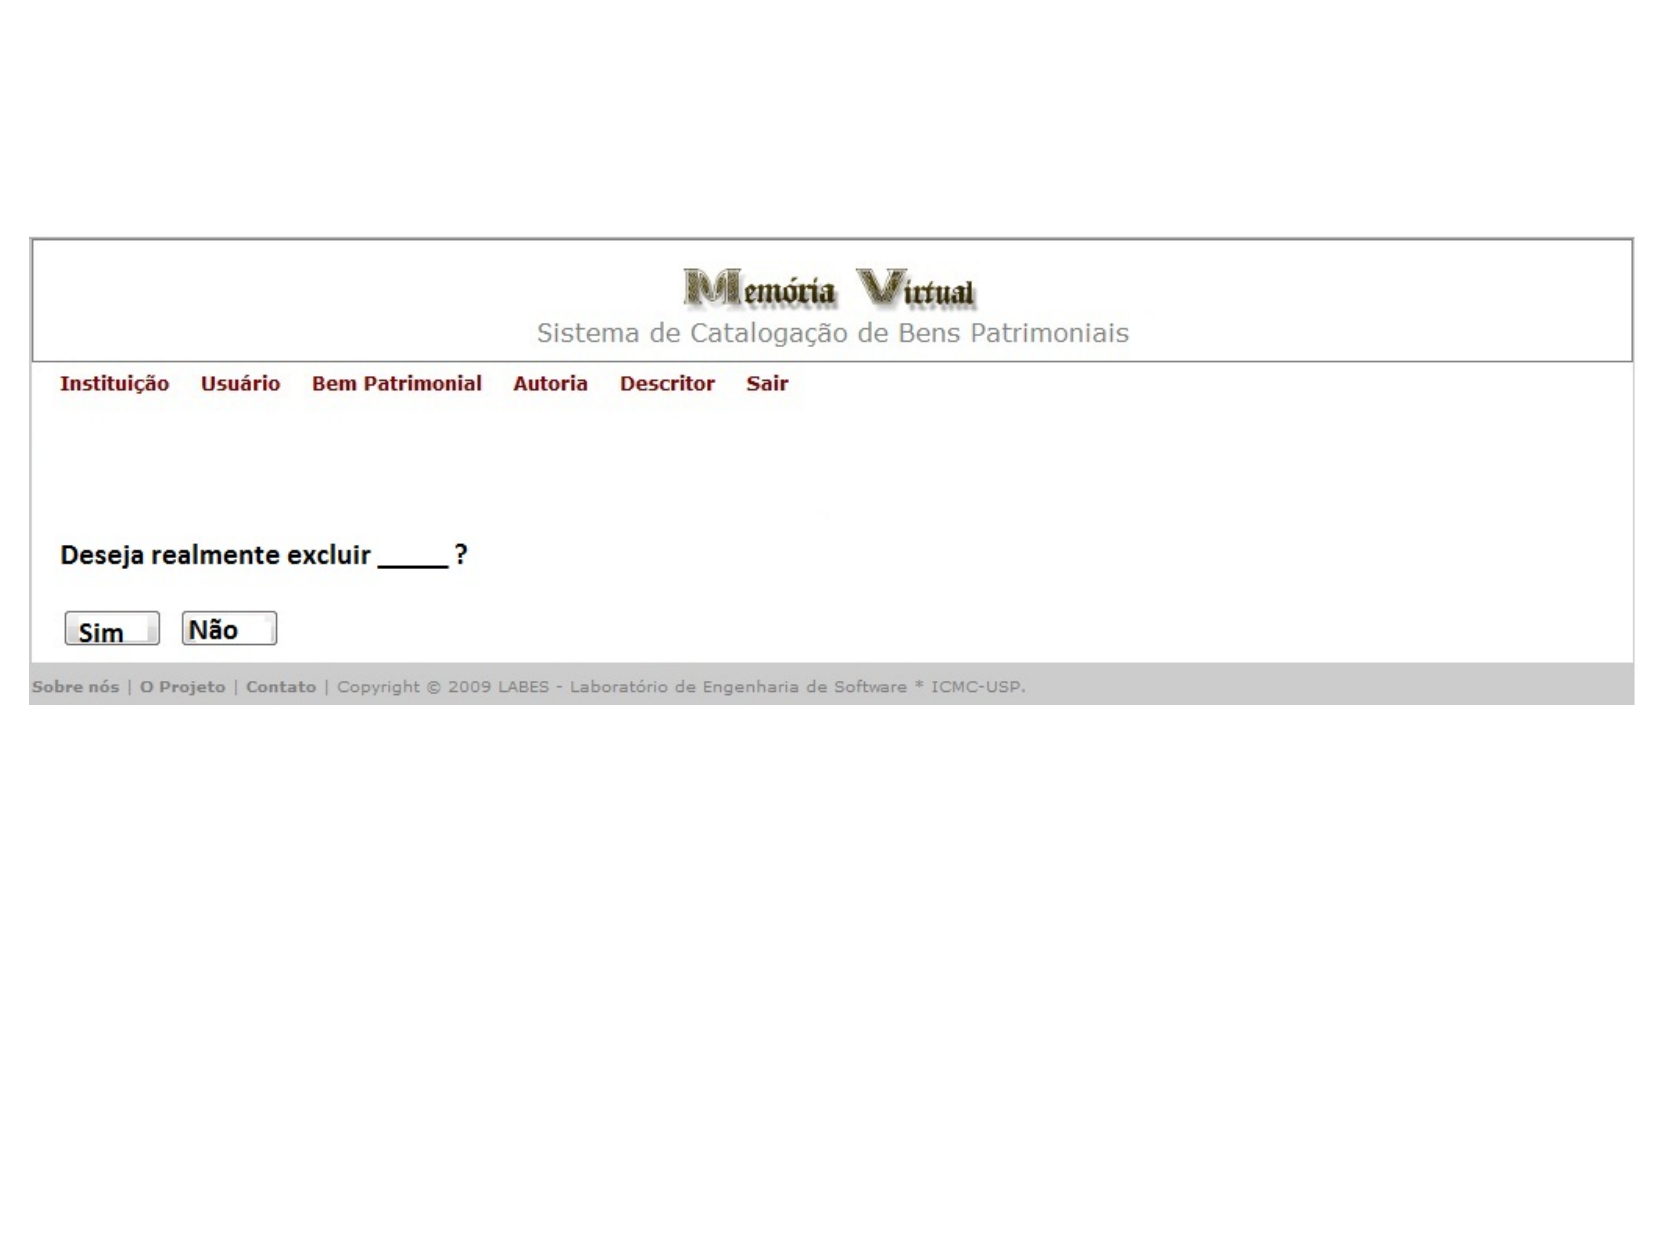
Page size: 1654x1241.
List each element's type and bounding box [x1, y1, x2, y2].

picture [29, 236, 1638, 705]
